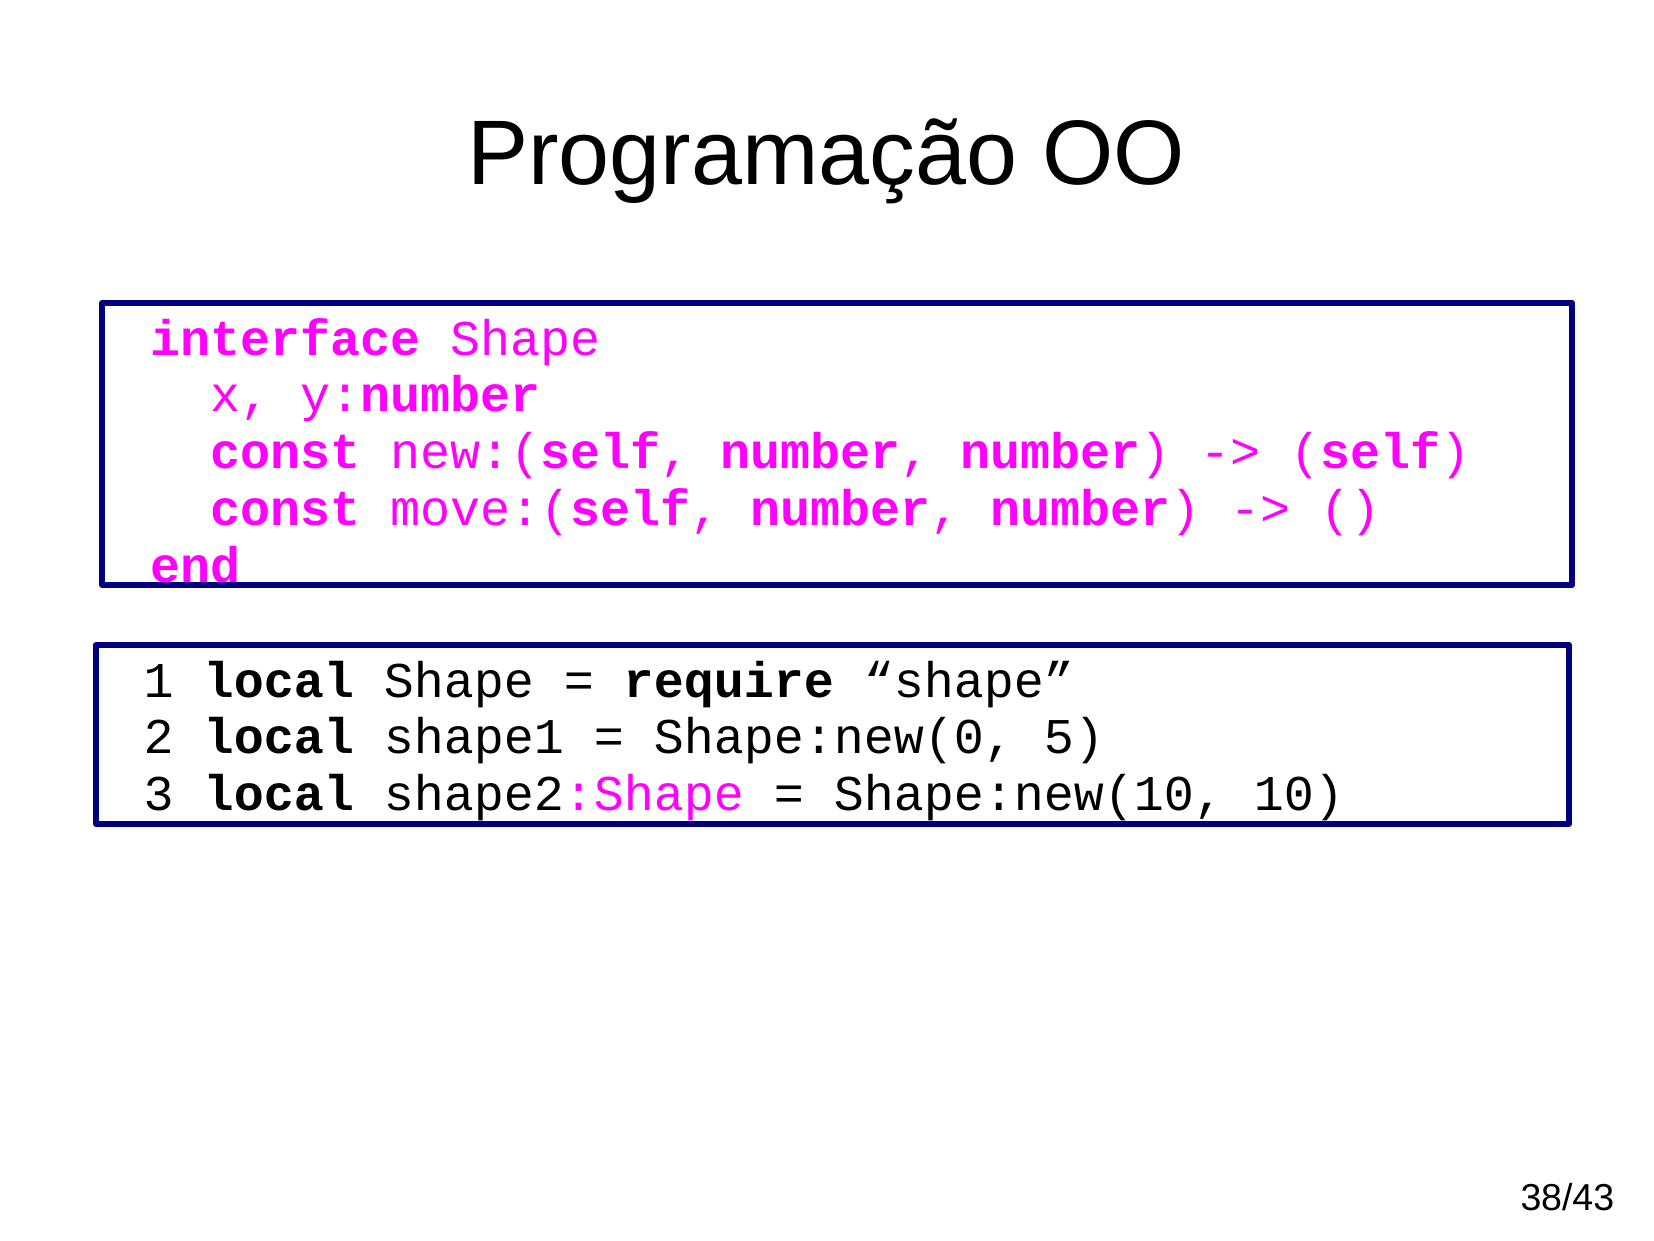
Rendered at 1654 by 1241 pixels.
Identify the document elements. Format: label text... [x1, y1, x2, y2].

text_box 1 local Shape = require “shape” 2 local shape1 = Shape:new(0, 5) 3 local shape2:Shape = Shape:new(10, 10) [95, 645, 1570, 824]
title Programação OO [82, 49, 1571, 257]
text_box 38/43 [1495, 1168, 1630, 1239]
text_box interface Shape x, y:number const new:(self, number, number) -> (self) const move:(self, number, number) -> () end [102, 303, 1573, 586]
